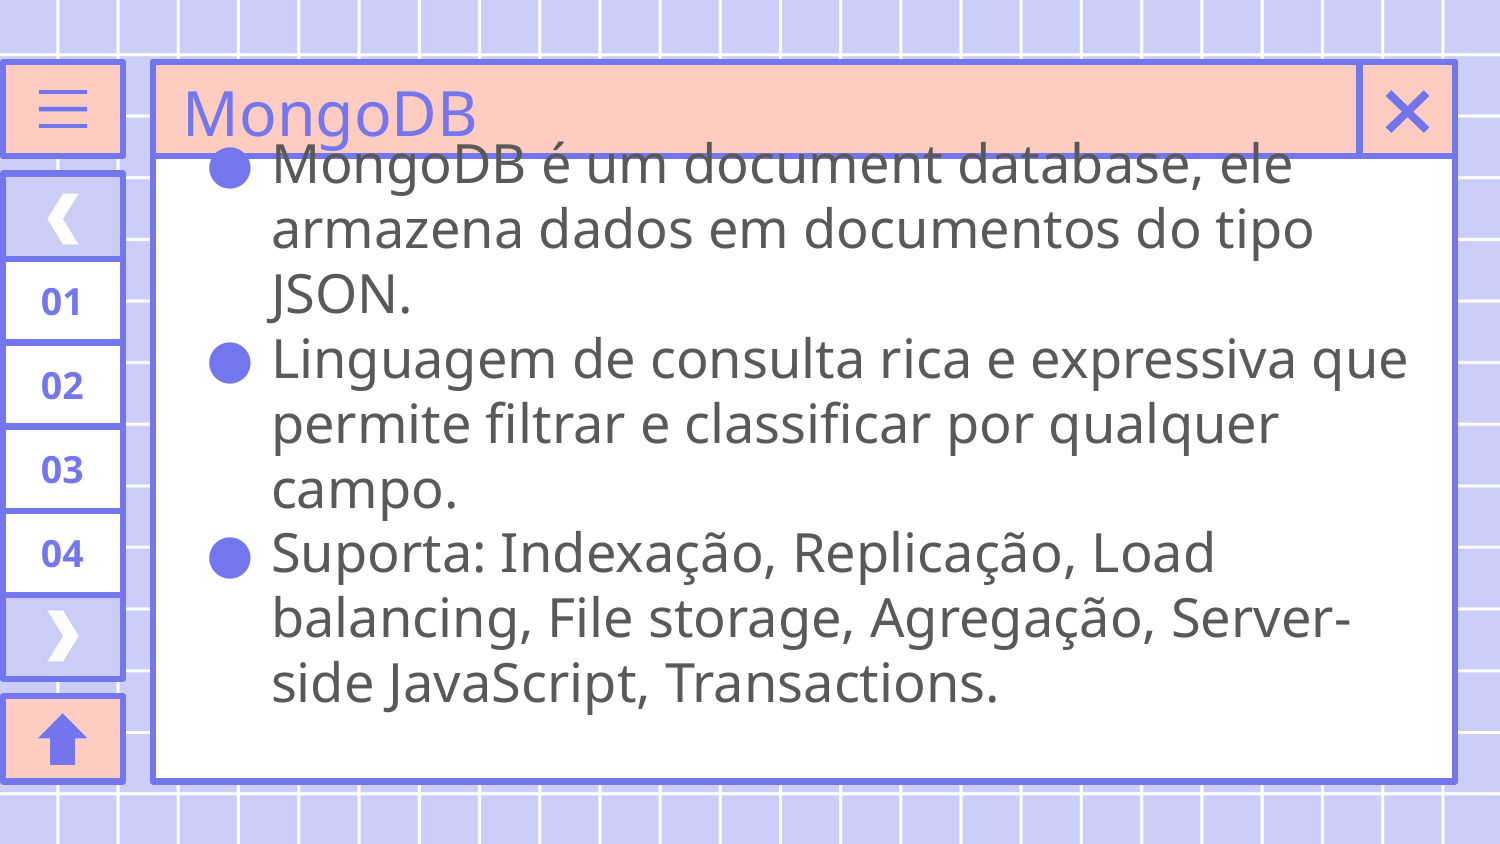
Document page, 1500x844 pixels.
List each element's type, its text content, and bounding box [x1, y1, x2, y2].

text_box 04 [20, 533, 104, 572]
picture [38, 193, 88, 245]
title MongoDB [182, 64, 1318, 159]
title MongoDB [462, 149, 483, 159]
text_box 02 [20, 365, 104, 403]
text_box 03 [20, 449, 104, 487]
picture [38, 90, 88, 128]
picture [0, 0, 1500, 844]
subtitle MongoDB é um document database, ele armazena dados em documentos do tipo JSON. Linguagem de consulta rica e expressiva que permite filtrar e classificar por qualquer campo. Suporta: Indexação, Replicação, Load balancing, File storage, Agregação, Server-side JavaScript, Transactions. [196, 193, 1415, 779]
picture [38, 610, 88, 662]
text_box 01 [20, 281, 104, 319]
title MongoDB [501, 149, 517, 159]
picture [37, 713, 87, 765]
